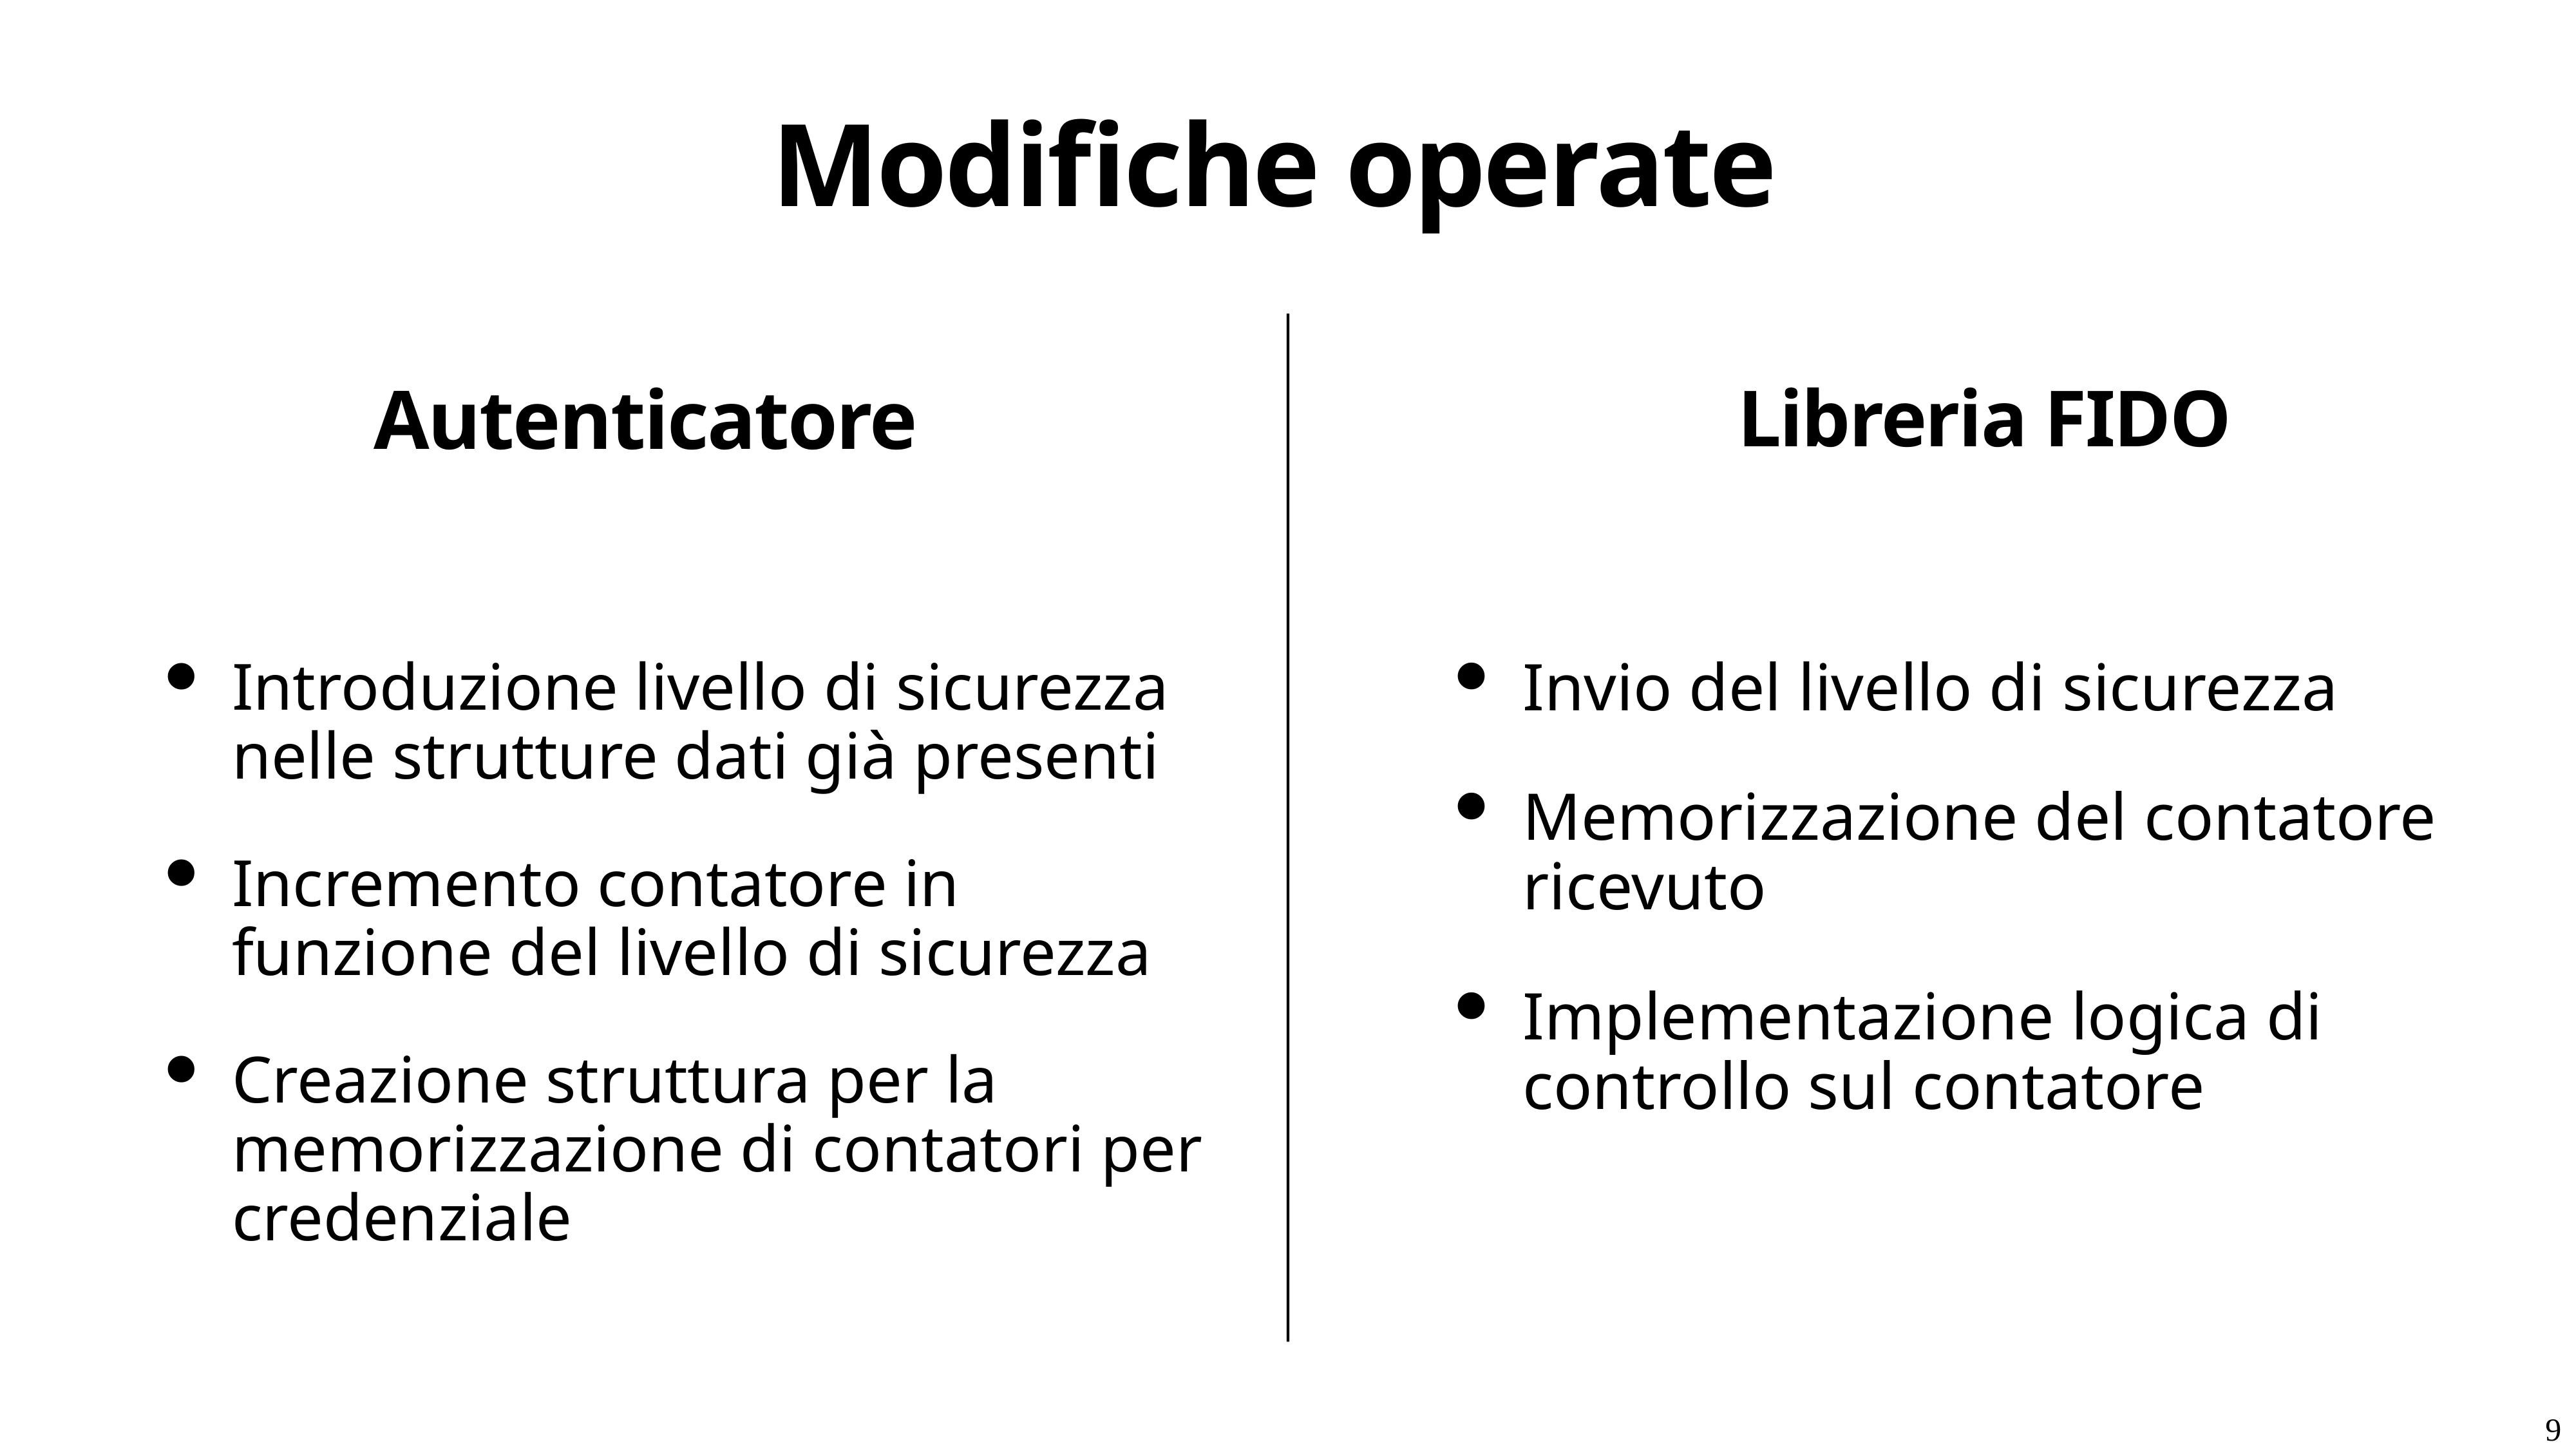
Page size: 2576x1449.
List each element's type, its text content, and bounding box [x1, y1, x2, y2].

text_box <number> [2535, 1403, 2571, 1449]
list Introduzione livello di sicurezza nelle strutture dati già presenti Incremento contatore in funzione del livello di sicurezza Creazione struttura per la memorizzazione di contatori per credenziale [162, 649, 1242, 1262]
text_box Modifiche operate [127, 113, 2448, 265]
title Autenticatore [368, 381, 942, 533]
text_box Invio del livello di sicurezza Memorizzazione del contatore ricevuto Implementazione logica di controllo sul contatore [1453, 649, 2532, 1262]
text_box Libreria FIDO [1732, 381, 2252, 533]
